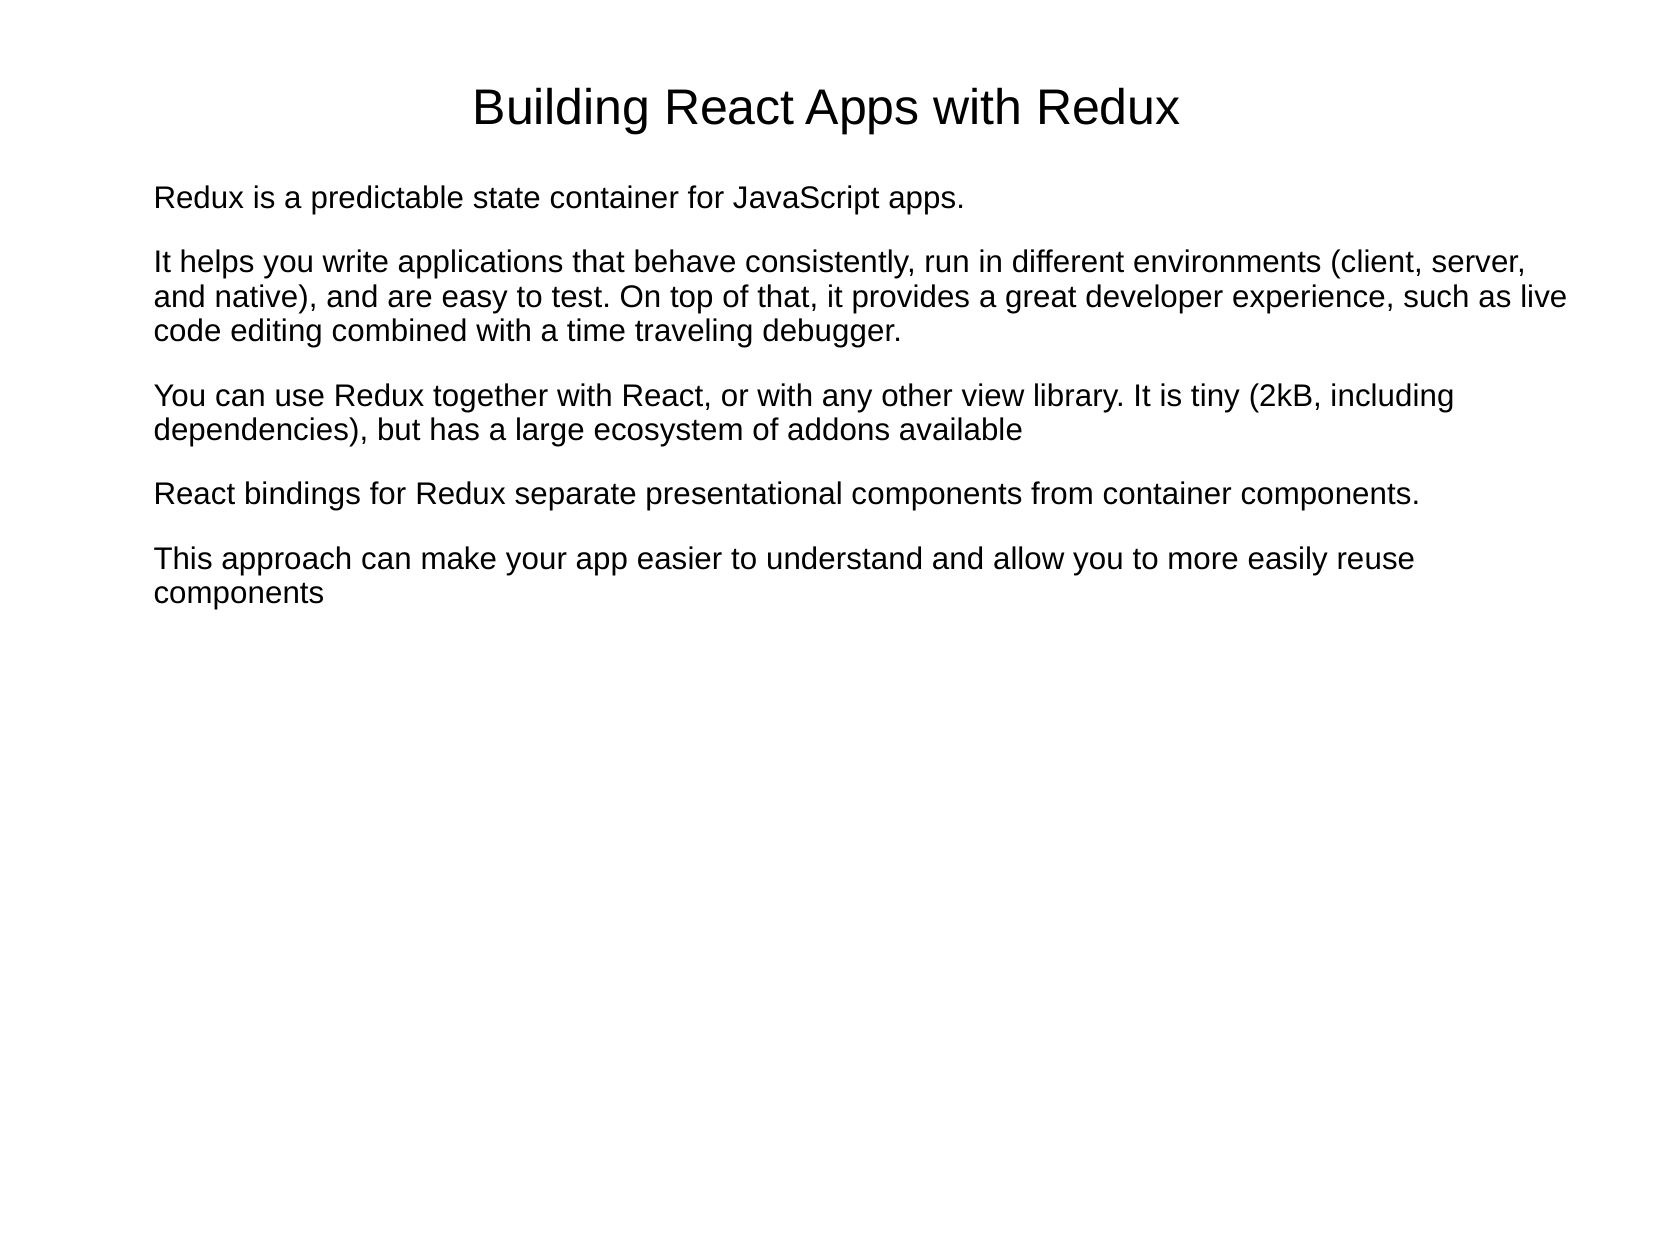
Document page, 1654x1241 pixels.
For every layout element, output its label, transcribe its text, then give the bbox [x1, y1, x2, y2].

list Redux is a predictable state container for JavaScript apps. It helps you write applications that behave consistently, run in different environments (client, server, and native), and are easy to test. On top of that, it provides a great developer experience, such as live code editing combined with a time traveling debugger. You can use Redux together with React, or with any other view library. It is tiny (2kB, including dependencies), but has a large ecosystem of addons available React bindings for Redux separate presentational components from container components. This approach can make your app easier to understand and allow you to more easily reuse components [82, 180, 1571, 1171]
title Building React Apps with Redux [82, 49, 1571, 166]
